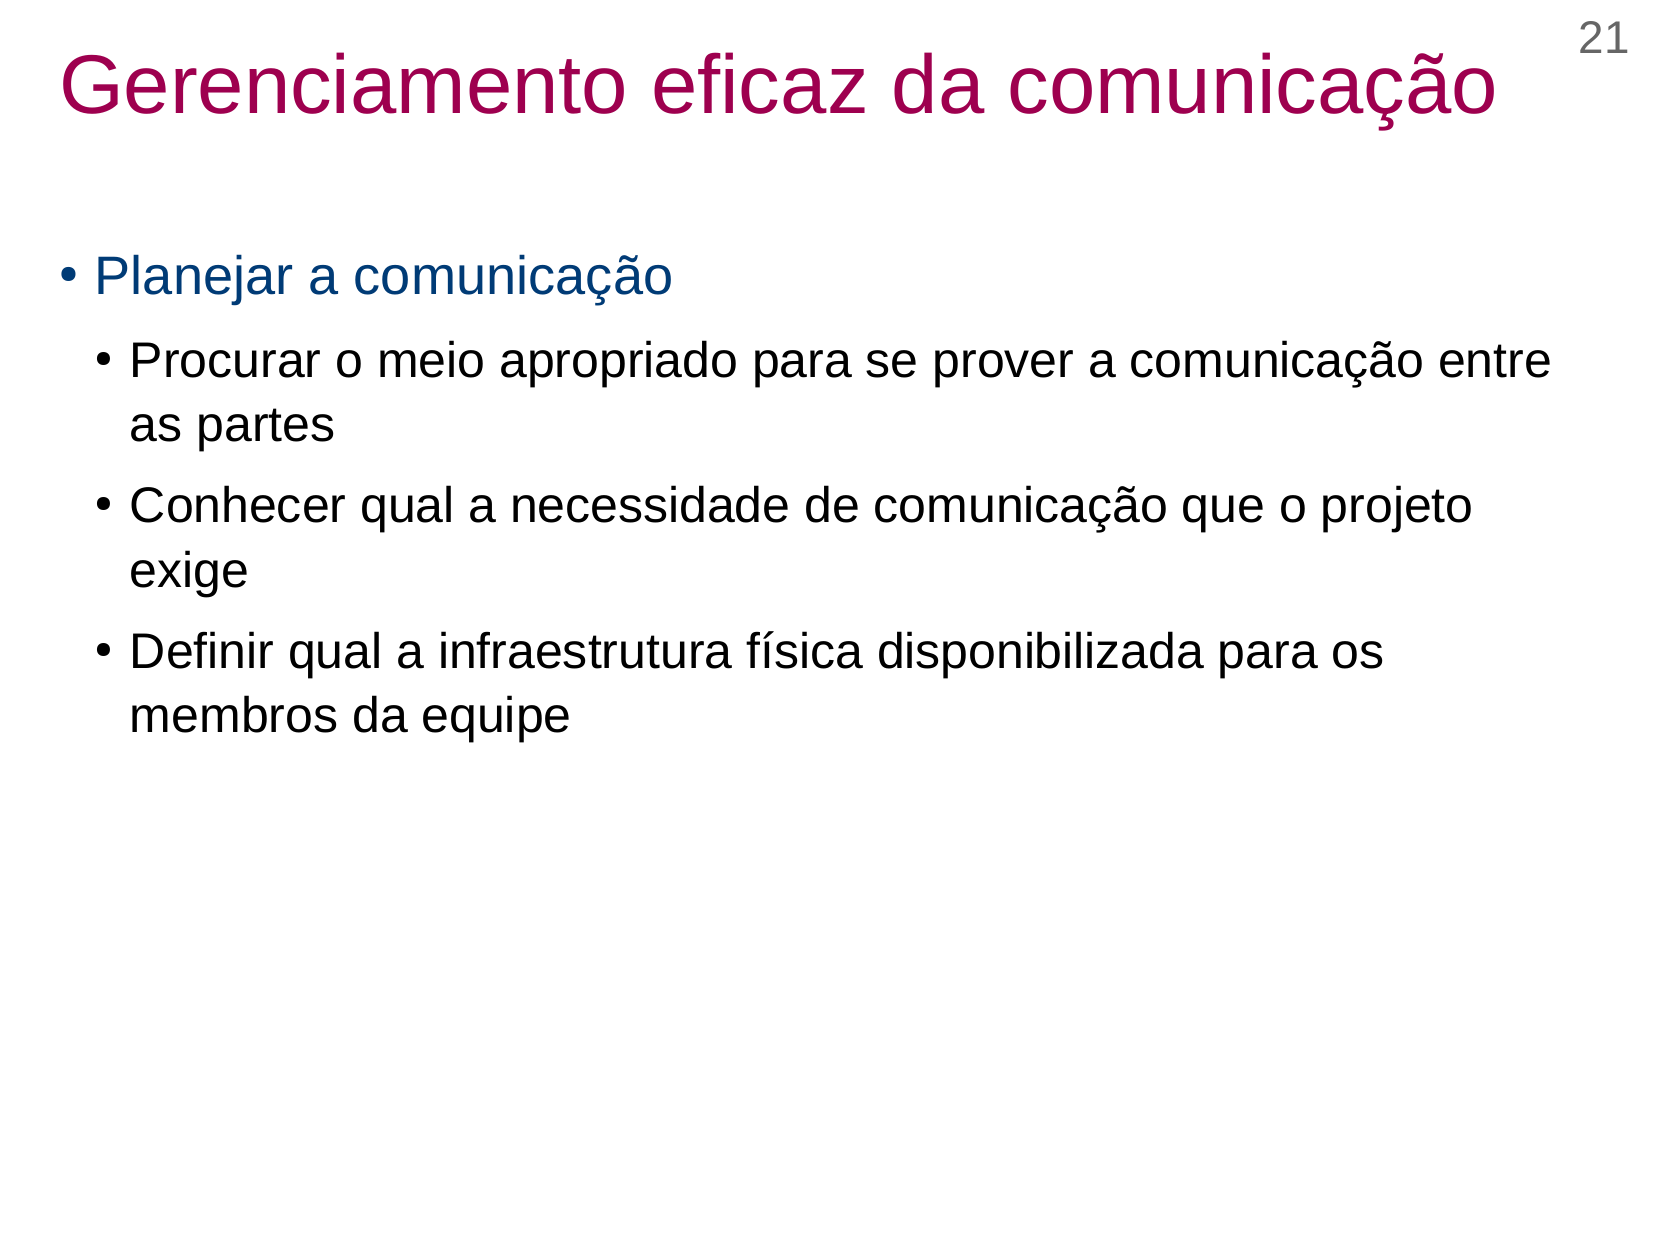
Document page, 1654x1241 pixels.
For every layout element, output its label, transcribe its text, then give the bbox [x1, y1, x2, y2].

list Planejar a comunicação Procurar o meio apropriado para se prover a comunicação entre as partes Conhecer qual a necessidade de comunicação que o projeto exige Definir qual a infraestrutura física disponibilizada para os membros da equipe [59, 236, 1595, 1211]
title Gerenciamento eficaz da comunicação [59, 29, 1595, 148]
